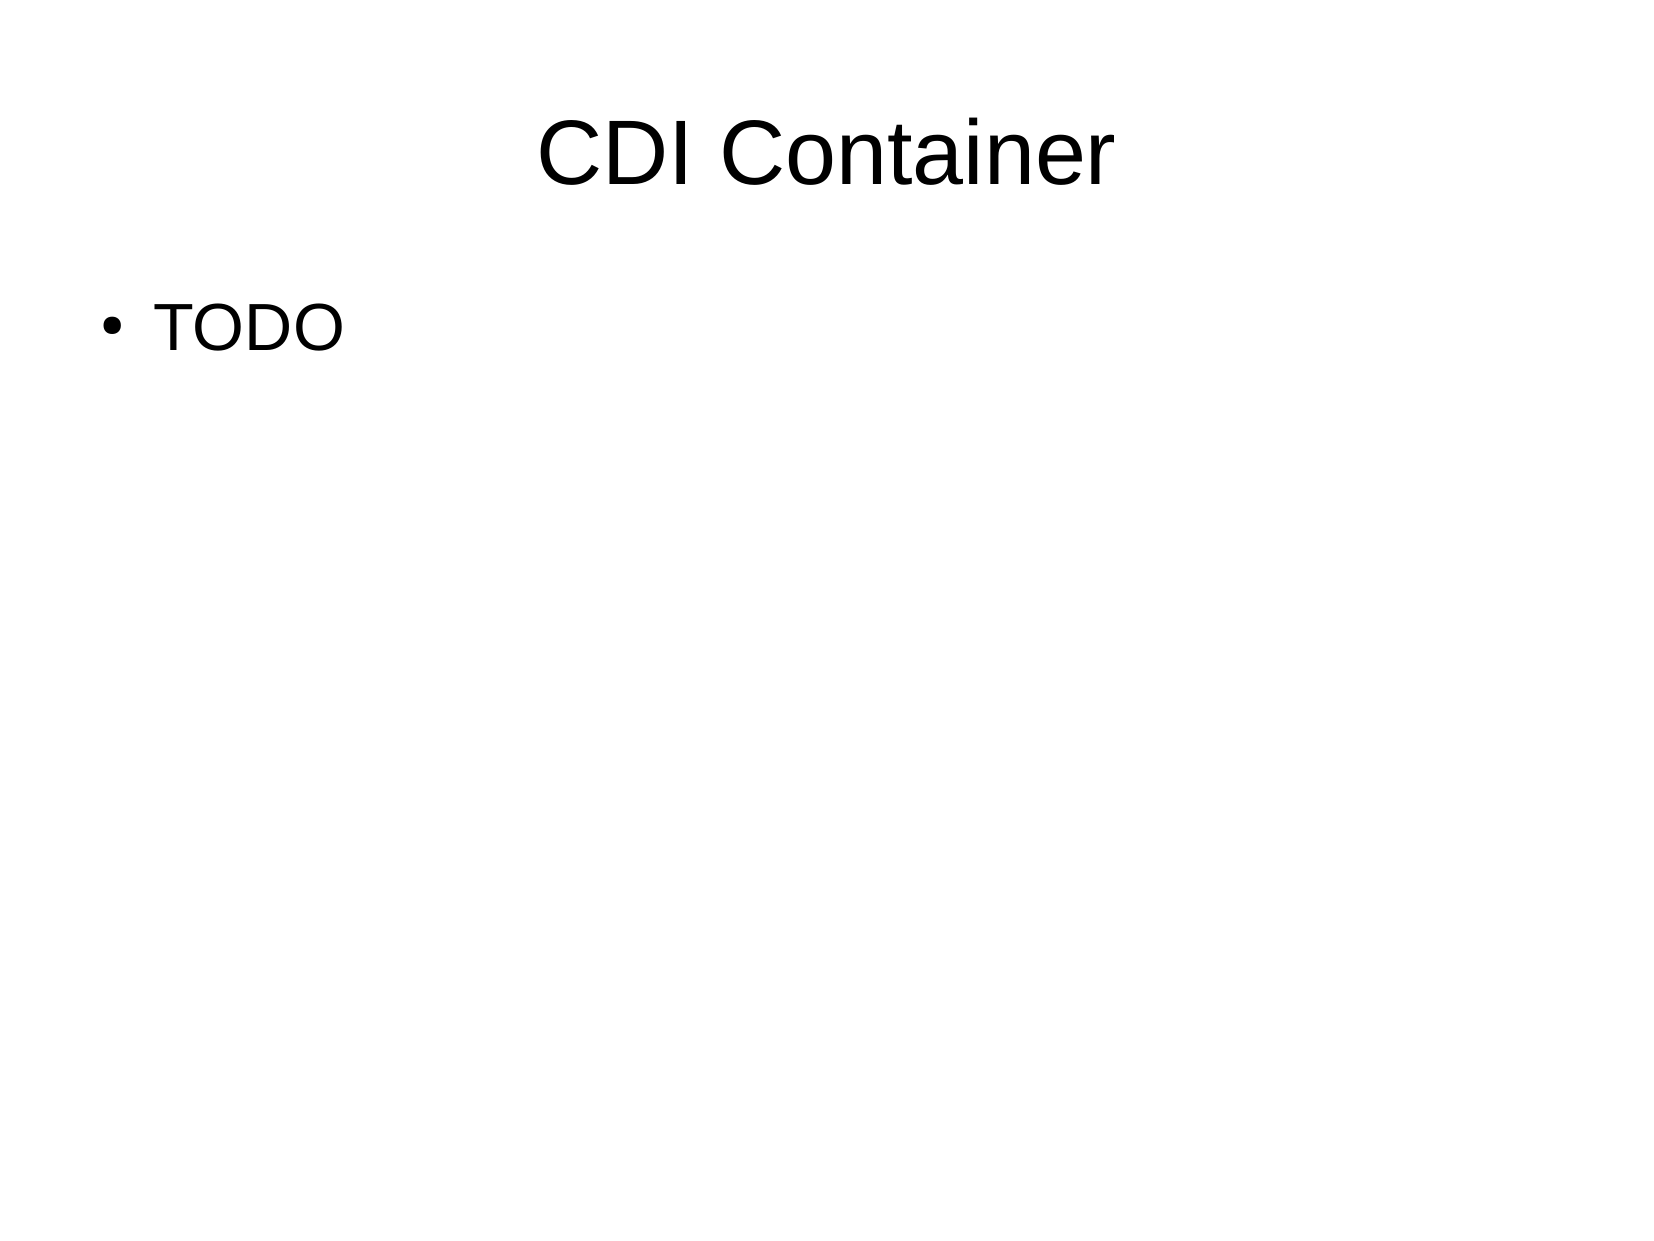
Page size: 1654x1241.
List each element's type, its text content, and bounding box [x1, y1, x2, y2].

list TODO [82, 290, 1571, 1109]
title CDI Container [82, 49, 1571, 257]
